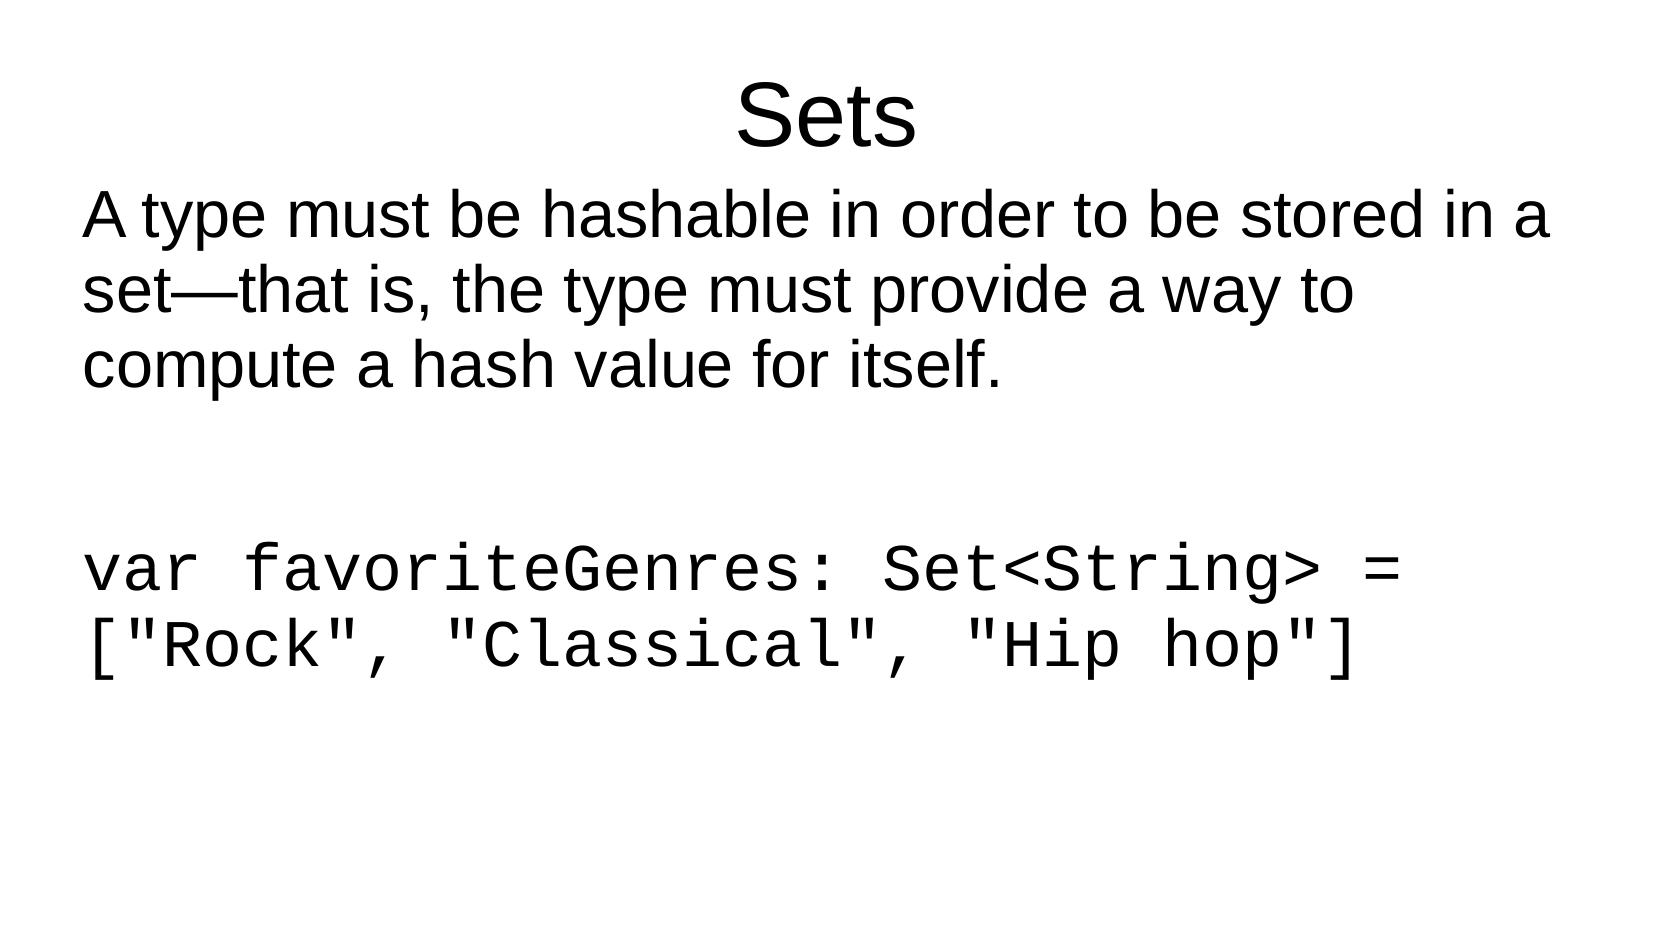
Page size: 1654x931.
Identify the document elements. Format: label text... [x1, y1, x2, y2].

list A type must be hashable in order to be stored in a set—that is, the type must provide a way to compute a hash value for itself. var favoriteGenres: Set<String> = ["Rock", "Classical", "Hip hop"] [82, 177, 1571, 886]
title Sets [82, 37, 1571, 177]
